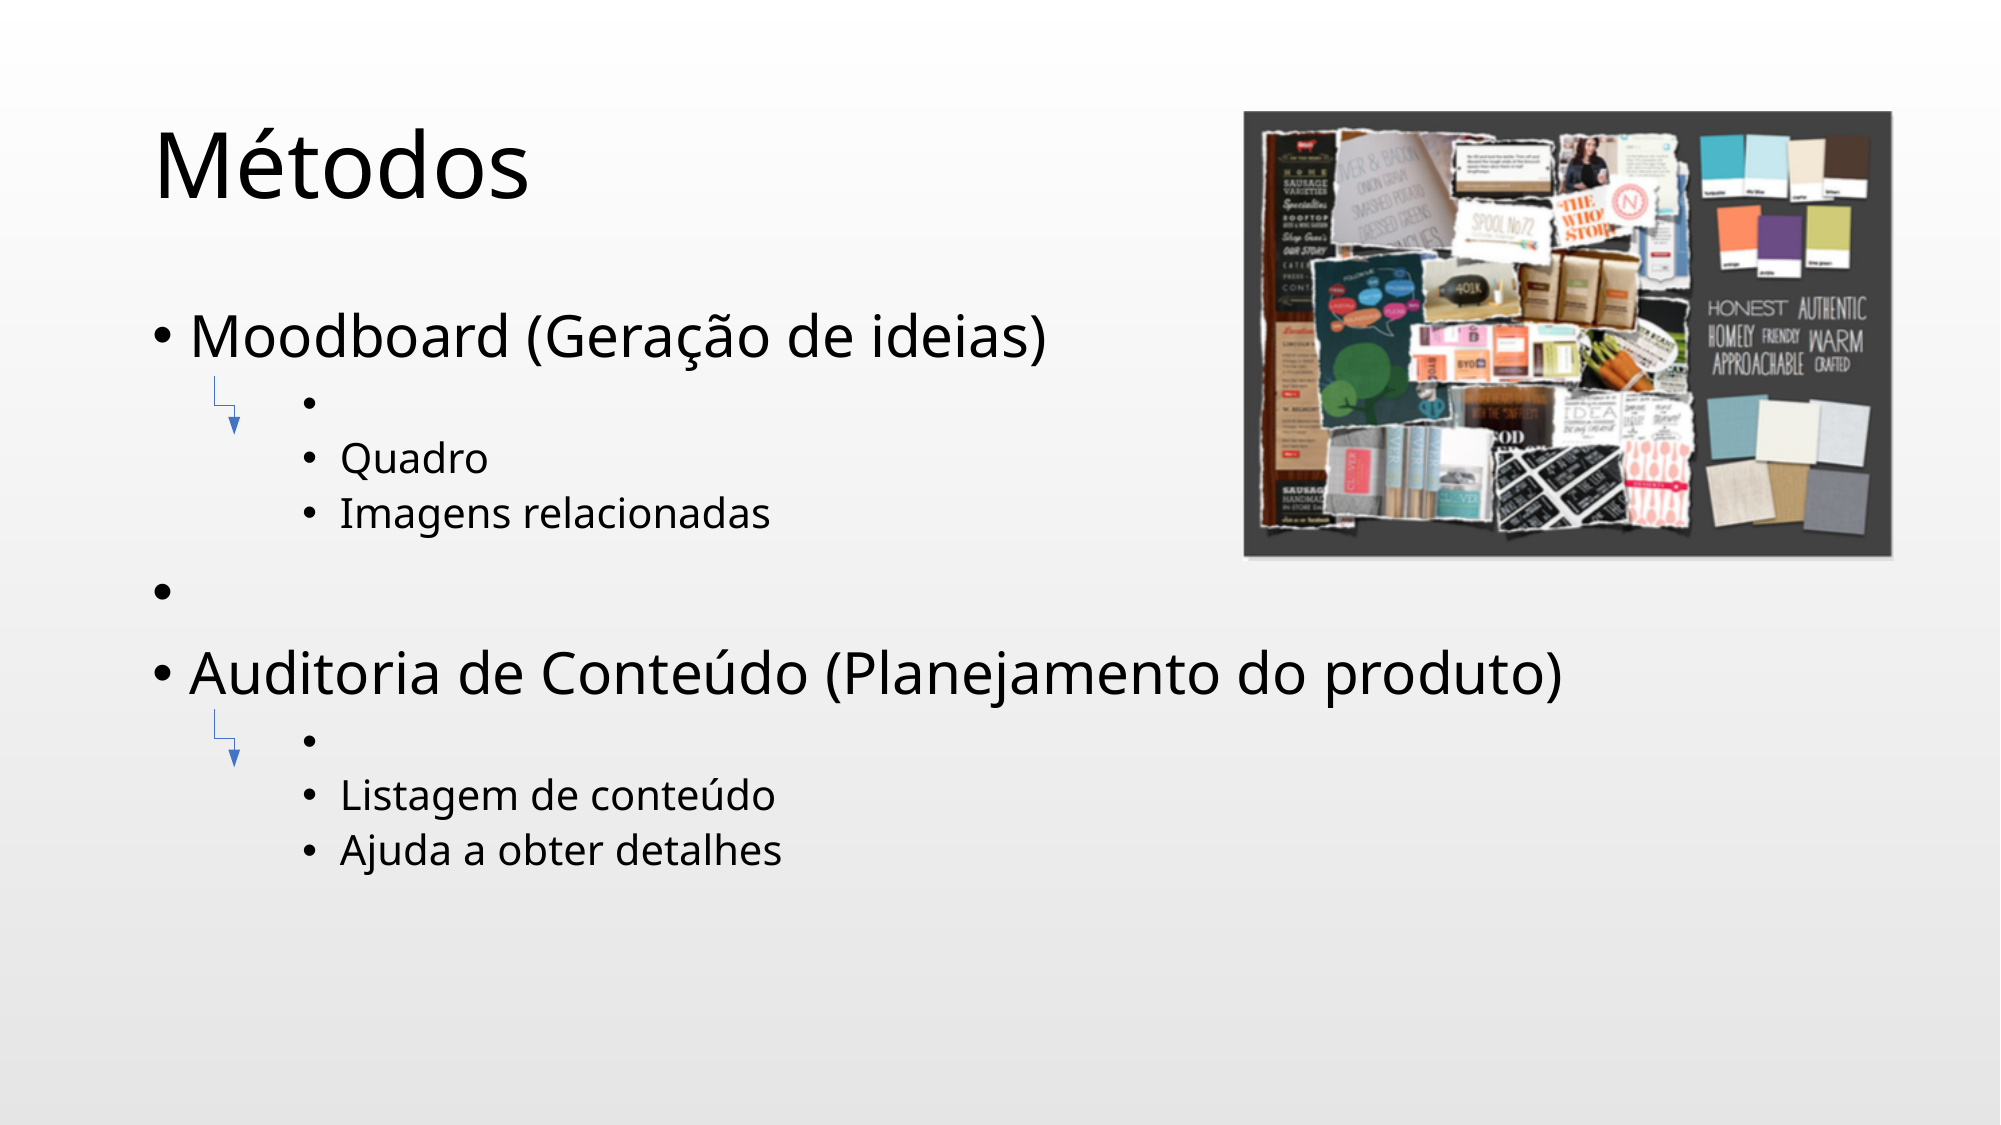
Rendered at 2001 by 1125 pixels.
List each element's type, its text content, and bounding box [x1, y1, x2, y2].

list Moodboard (Geração de ideias) Quadro Imagens relacionadas Auditoria de Conteúdo (Planejamento do produto) Listagem de conteúdo Ajuda a obter detalhes [137, 299, 1863, 1014]
picture [1243, 111, 1894, 561]
title Métodos [137, 59, 1863, 278]
